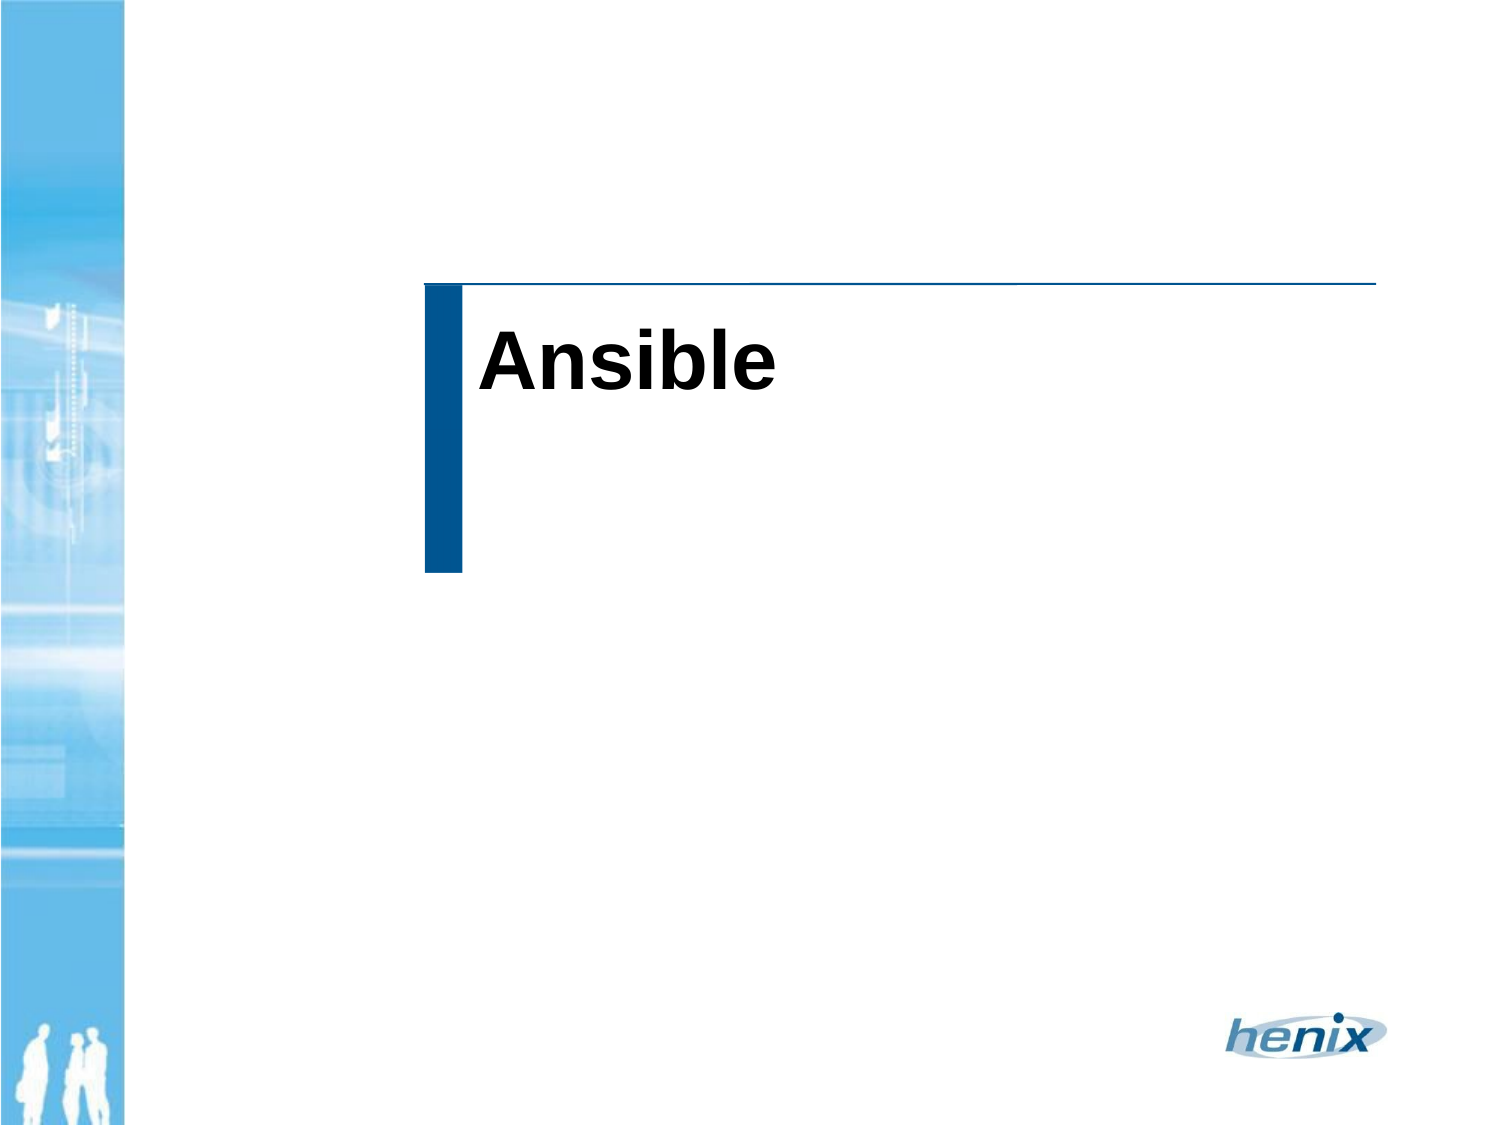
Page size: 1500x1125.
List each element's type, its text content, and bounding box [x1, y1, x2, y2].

text_box Ansible [475, 306, 781, 407]
picture [0, 0, 126, 1125]
text_box [424, 285, 463, 573]
text_box [1224, 1012, 1388, 1059]
